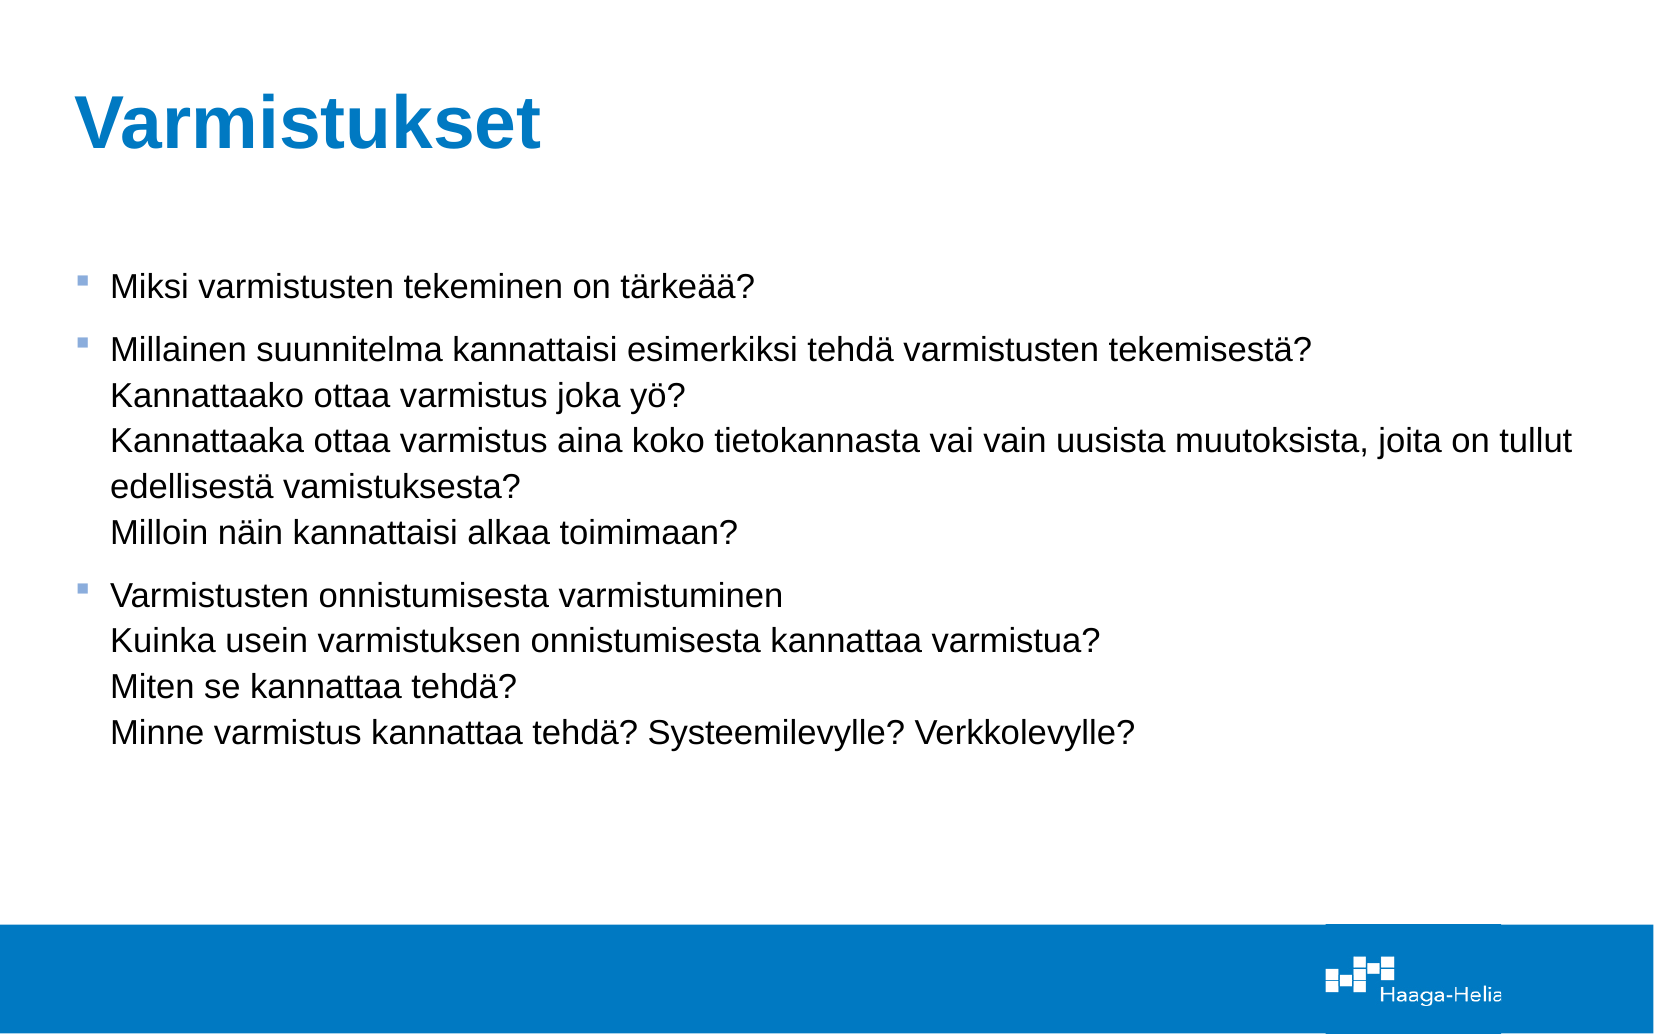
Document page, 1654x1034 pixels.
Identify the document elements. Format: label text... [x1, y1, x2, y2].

title Varmistukset [74, 82, 1584, 178]
picture [1325, 924, 1502, 1034]
list Miksi varmistusten tekeminen on tärkeää? Millainen suunnitelma kannattaisi esimerkiksi tehdä varmistusten tekemisestä? Kannattaako ottaa varmistus joka yö? Kannattaaka ottaa varmistus aina koko tietokannasta vai vain uusista muutoksista, joita on tullut edellisestä vamistuksesta? Milloin näin kannattaisi alkaa toimimaan? Varmistusten onnistumisesta varmistuminen Kuinka usein varmistuksen onnistumisesta kannattaa varmistua? Miten se kannattaa tehdä? Minne varmistus kannattaa tehdä? Systeemilevylle? Verkkolevylle? [74, 259, 1584, 922]
